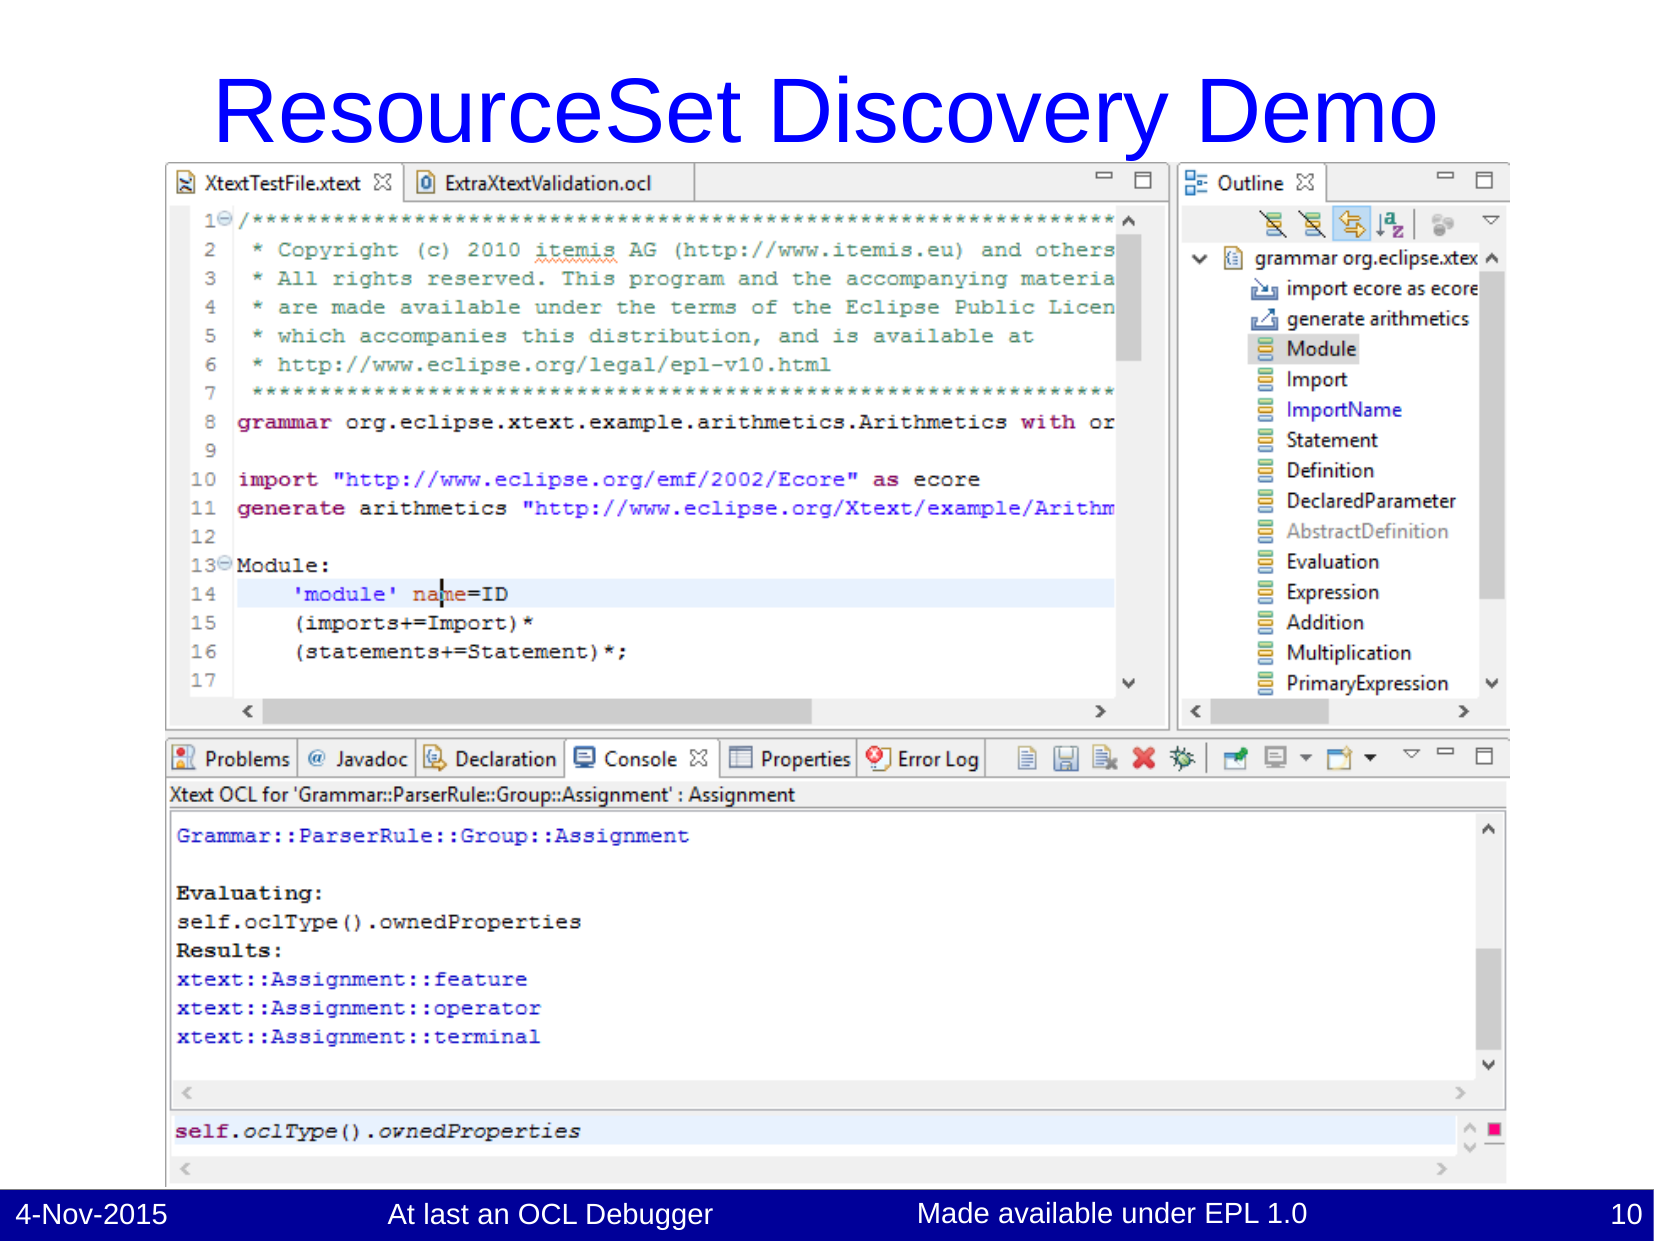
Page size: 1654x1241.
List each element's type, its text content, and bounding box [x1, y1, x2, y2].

title ResourceSet Discovery Demo [82, 49, 1571, 172]
picture [165, 162, 1510, 1188]
